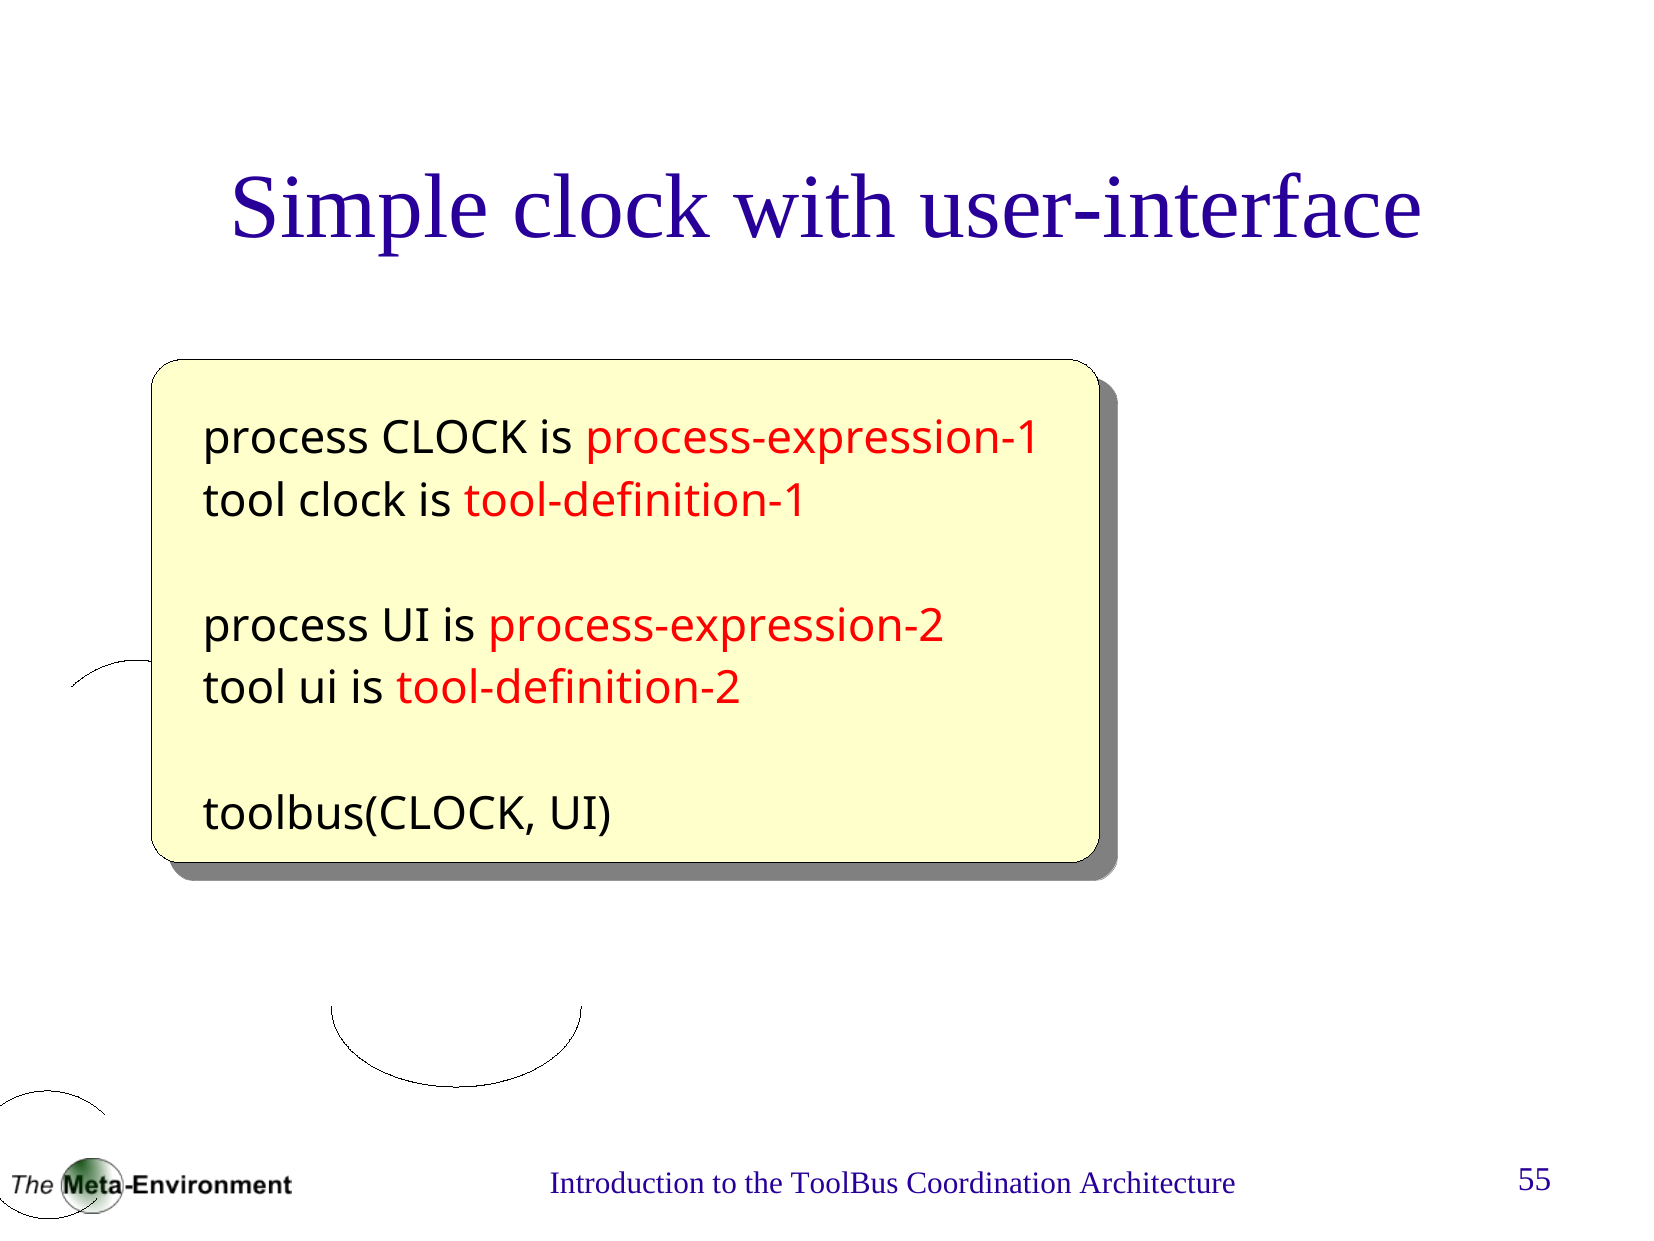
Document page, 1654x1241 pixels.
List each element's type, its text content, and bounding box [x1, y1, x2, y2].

picture [12, 1158, 292, 1214]
title Simple clock with user-interface [121, 102, 1534, 311]
text_box process CLOCK is process-expression-1 tool clock is tool-definition-1 process UI is process-expression-2 tool ui is tool-definition-2 toolbus(CLOCK, UI) [202, 404, 1042, 854]
text_box [151, 359, 1100, 863]
